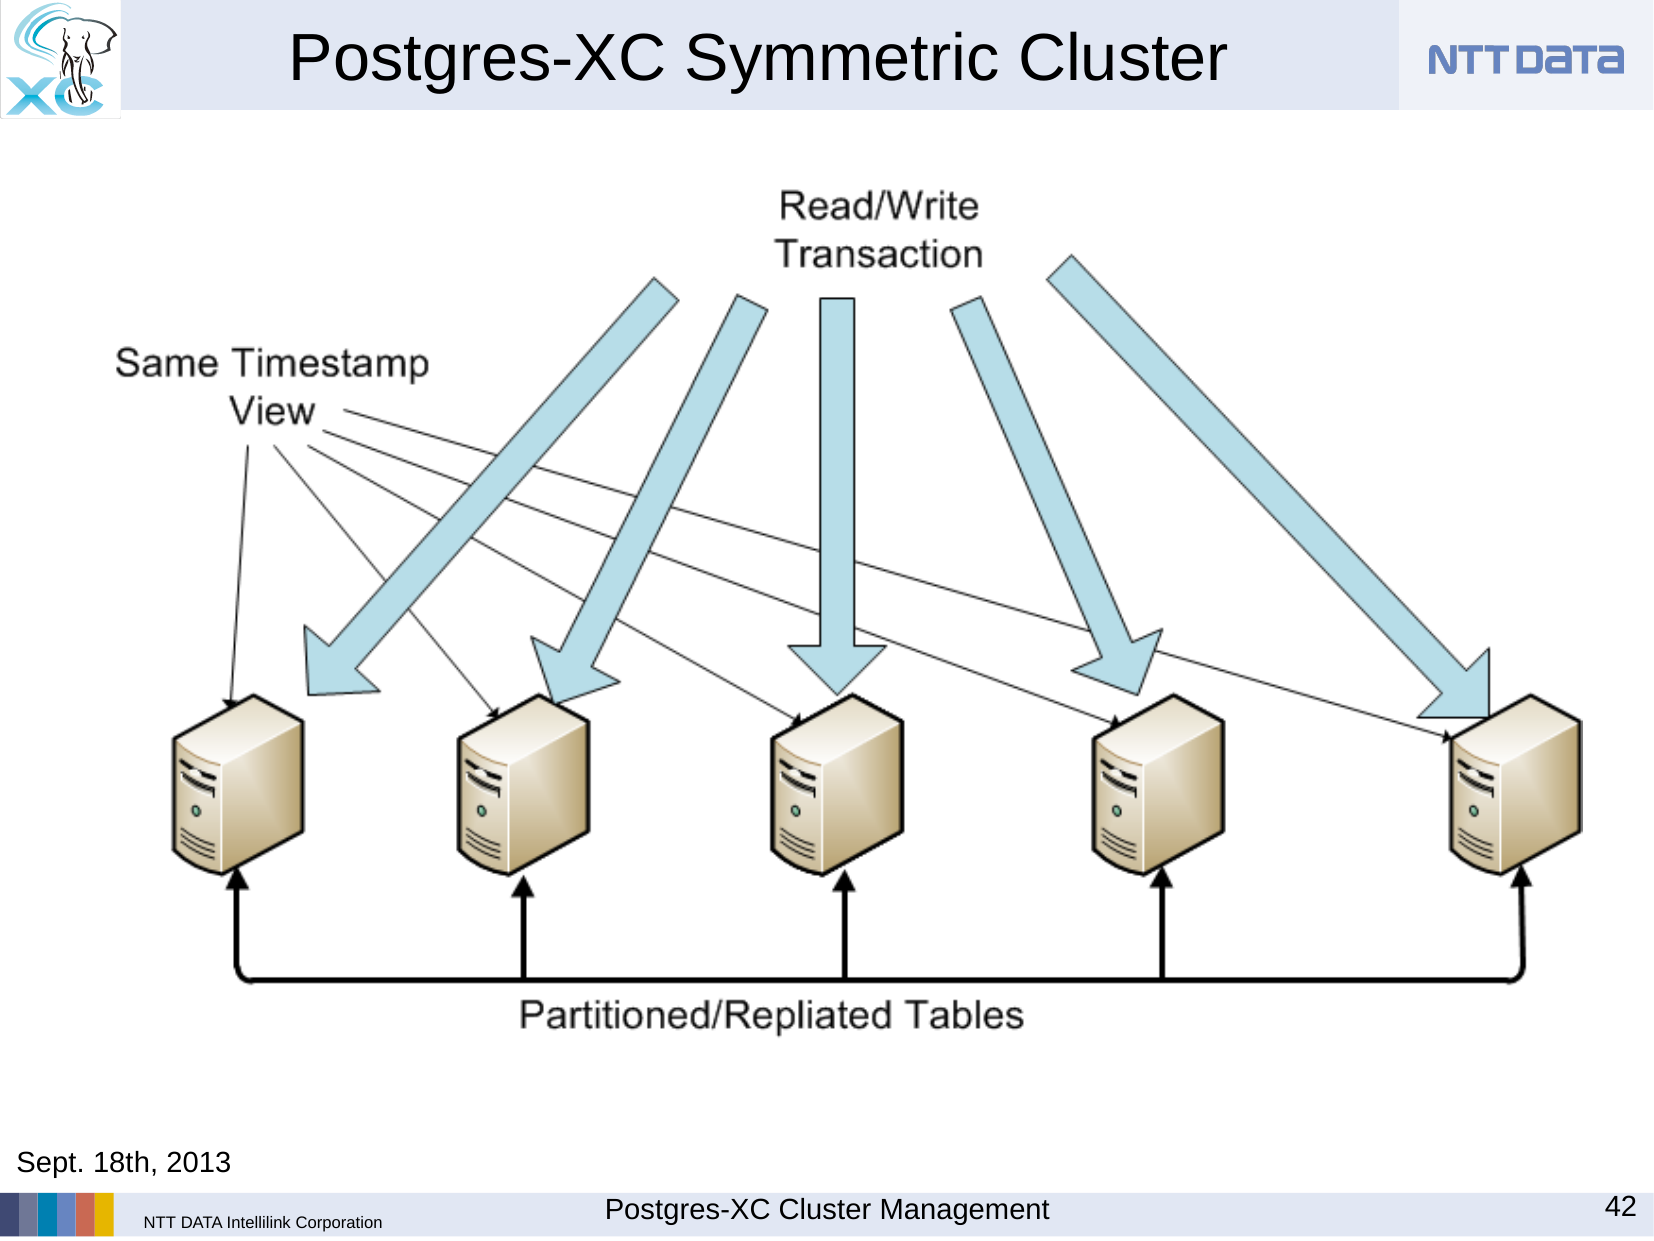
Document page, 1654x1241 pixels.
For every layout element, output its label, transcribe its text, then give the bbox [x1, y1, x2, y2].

picture [0, 0, 121, 119]
picture [1429, 45, 1624, 74]
picture [115, 177, 1583, 1042]
title Postgres-XC Symmetric Cluster [120, 3, 1399, 110]
